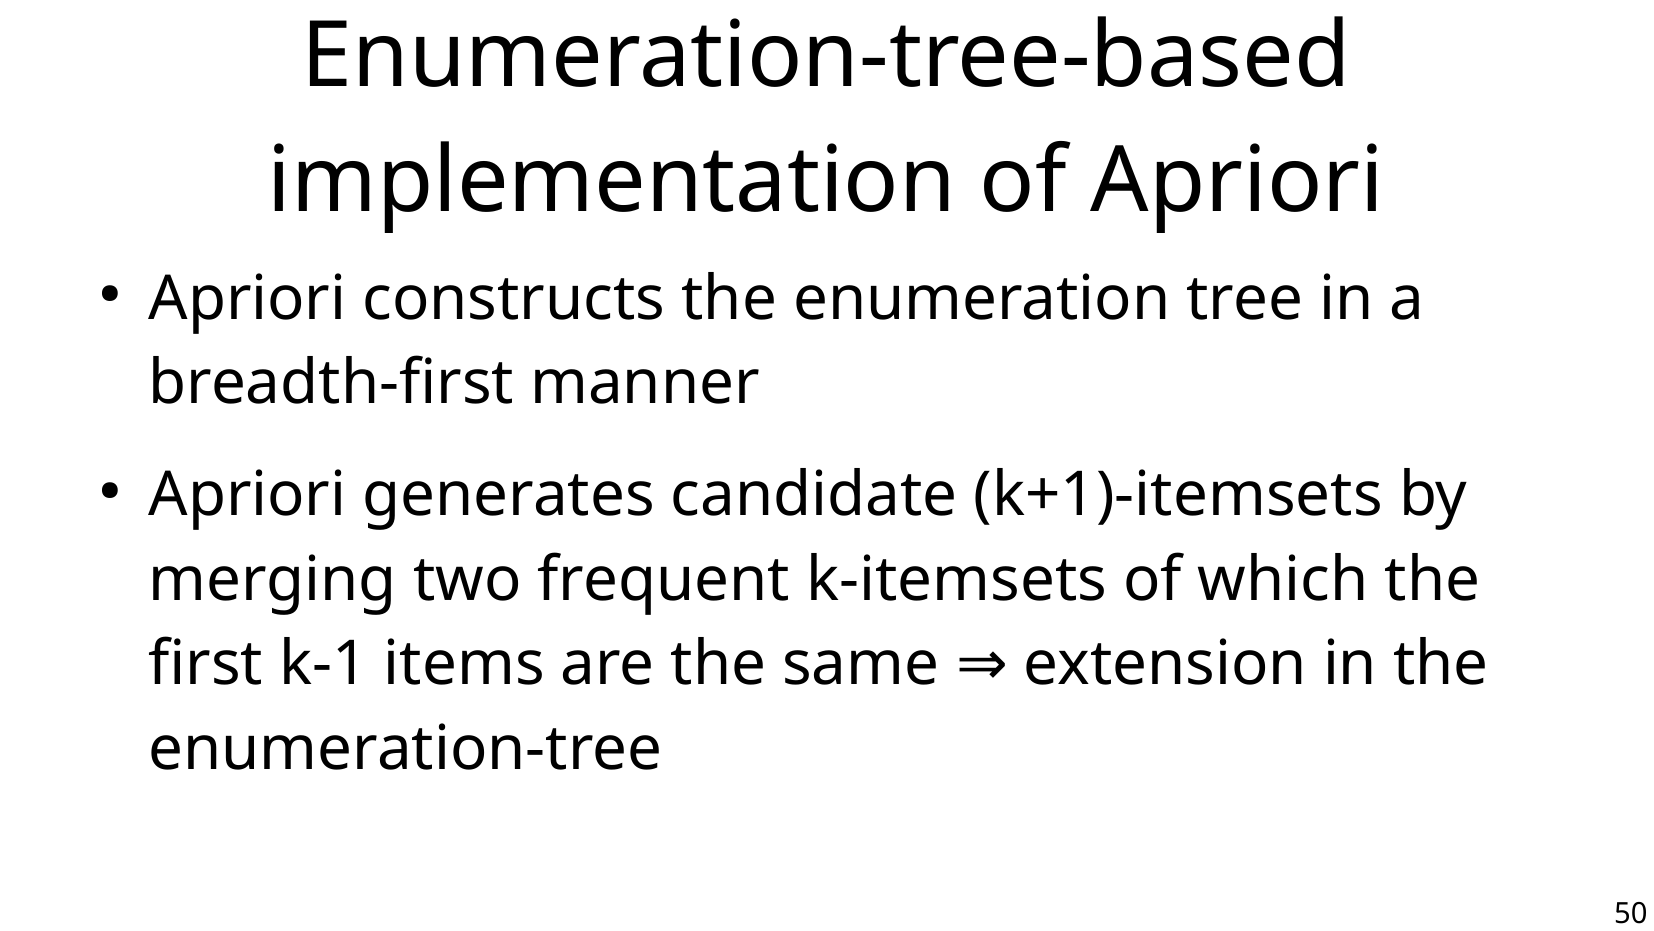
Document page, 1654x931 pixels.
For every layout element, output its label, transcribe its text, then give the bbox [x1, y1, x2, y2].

title Enumeration-tree-based implementation of Apriori [82, 1, 1571, 226]
list Apriori constructs the enumeration tree in a breadth-first manner Apriori generates candidate (k+1)-itemsets by merging two frequent k-itemsets of which the first k-1 items are the same ⇒ extension in the enumeration-tree [82, 253, 1571, 793]
